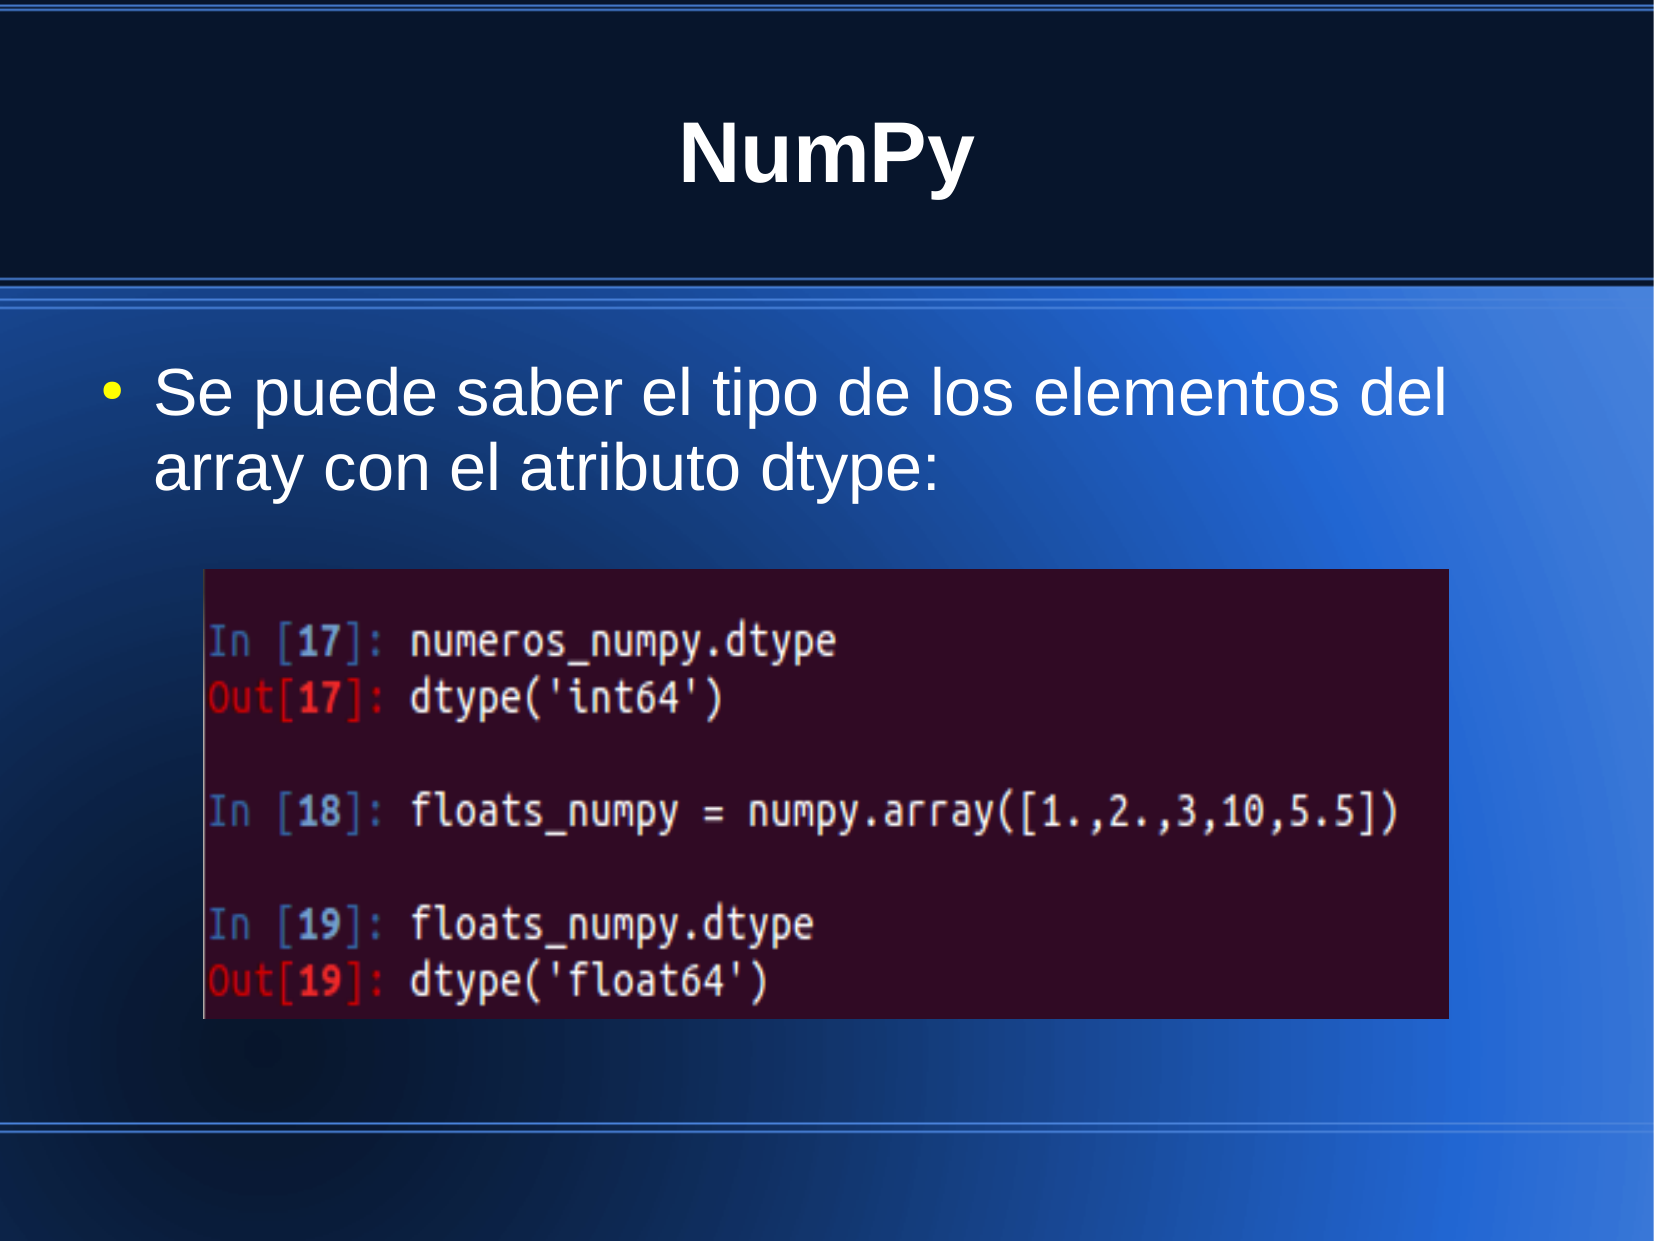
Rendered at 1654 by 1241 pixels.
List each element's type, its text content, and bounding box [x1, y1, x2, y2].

list Se puede saber el tipo de los elementos del array con el atributo dtype: [82, 355, 1571, 1075]
picture [0, 0, 1654, 1241]
title NumPy [82, 49, 1571, 257]
